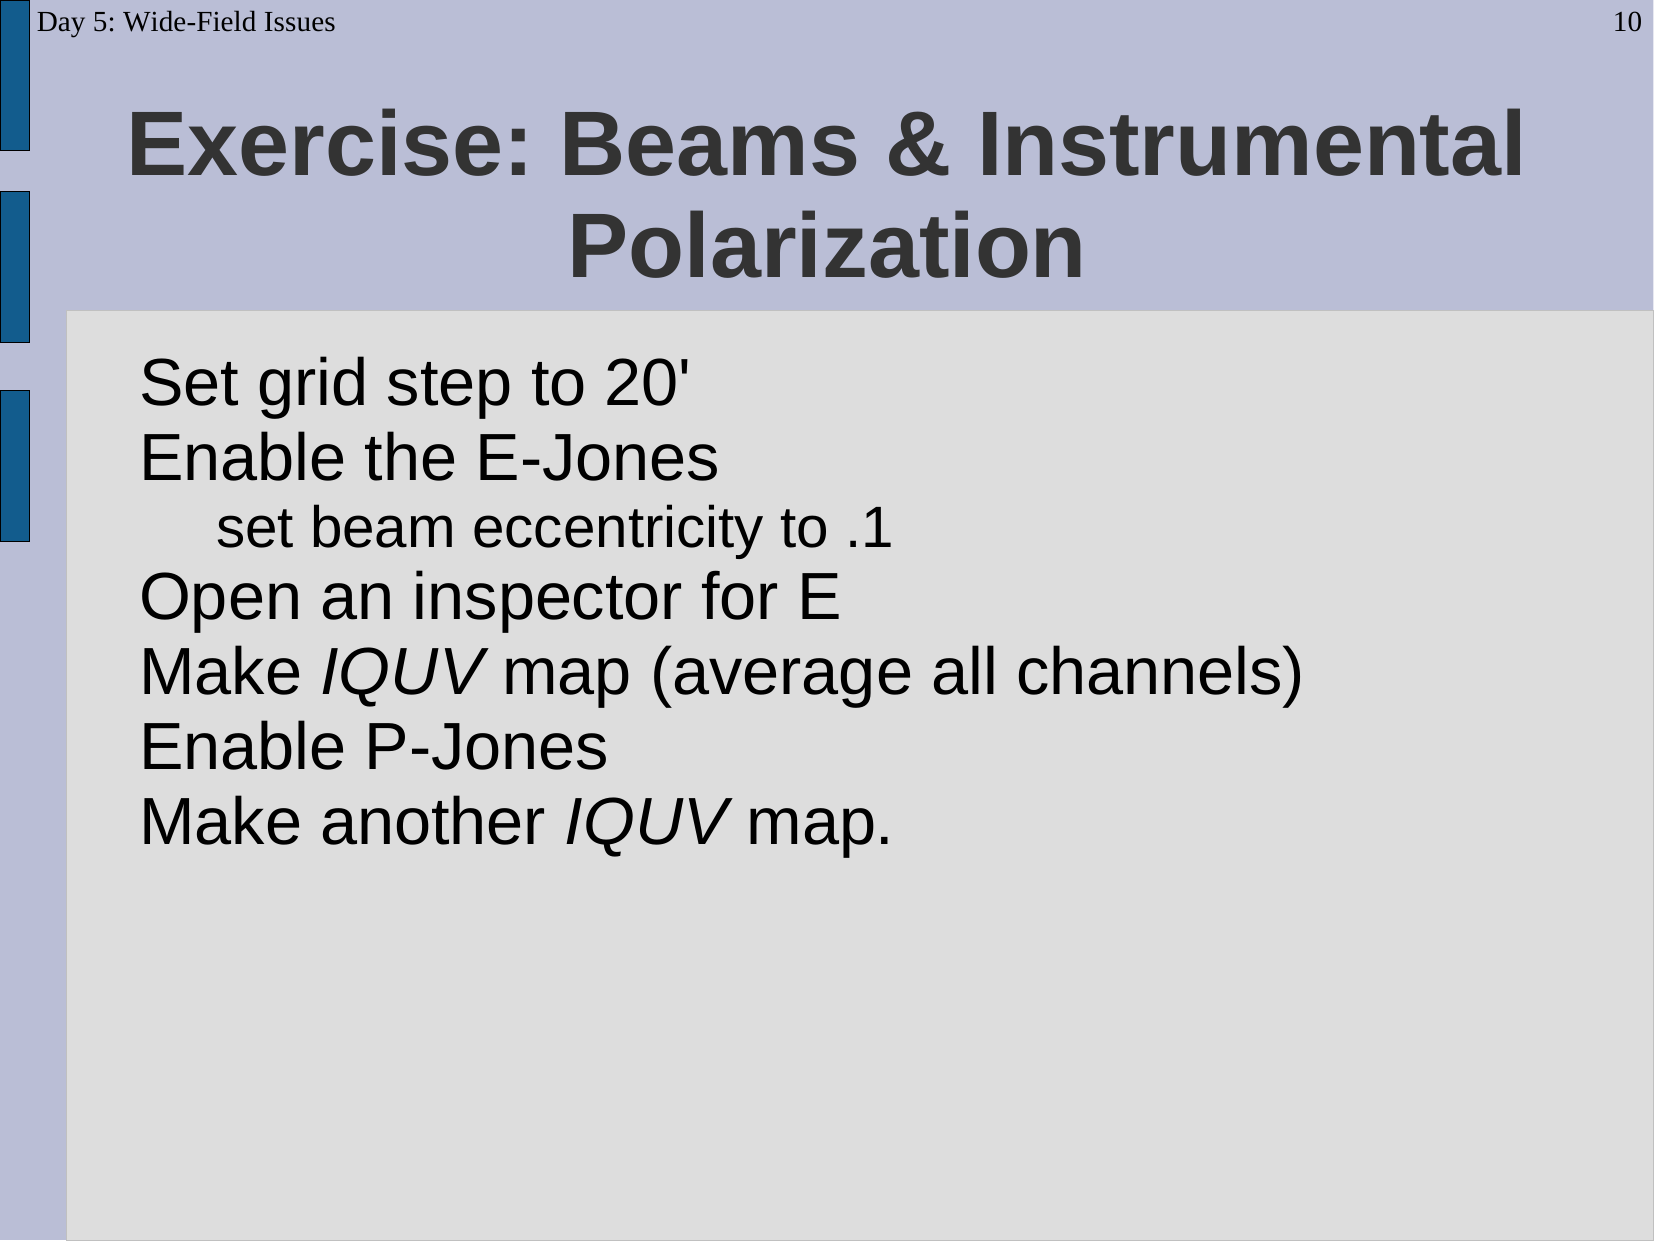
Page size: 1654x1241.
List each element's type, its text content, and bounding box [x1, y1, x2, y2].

list Set grid step to 20' Enable the E-Jones set beam eccentricity to .1 Open an inspector for E Make IQUV map (average all channels) Enable P-Jones Make another IQUV map. [121, 344, 1534, 1112]
title Exercise: Beams & Instrumental Polarization [121, 76, 1534, 313]
